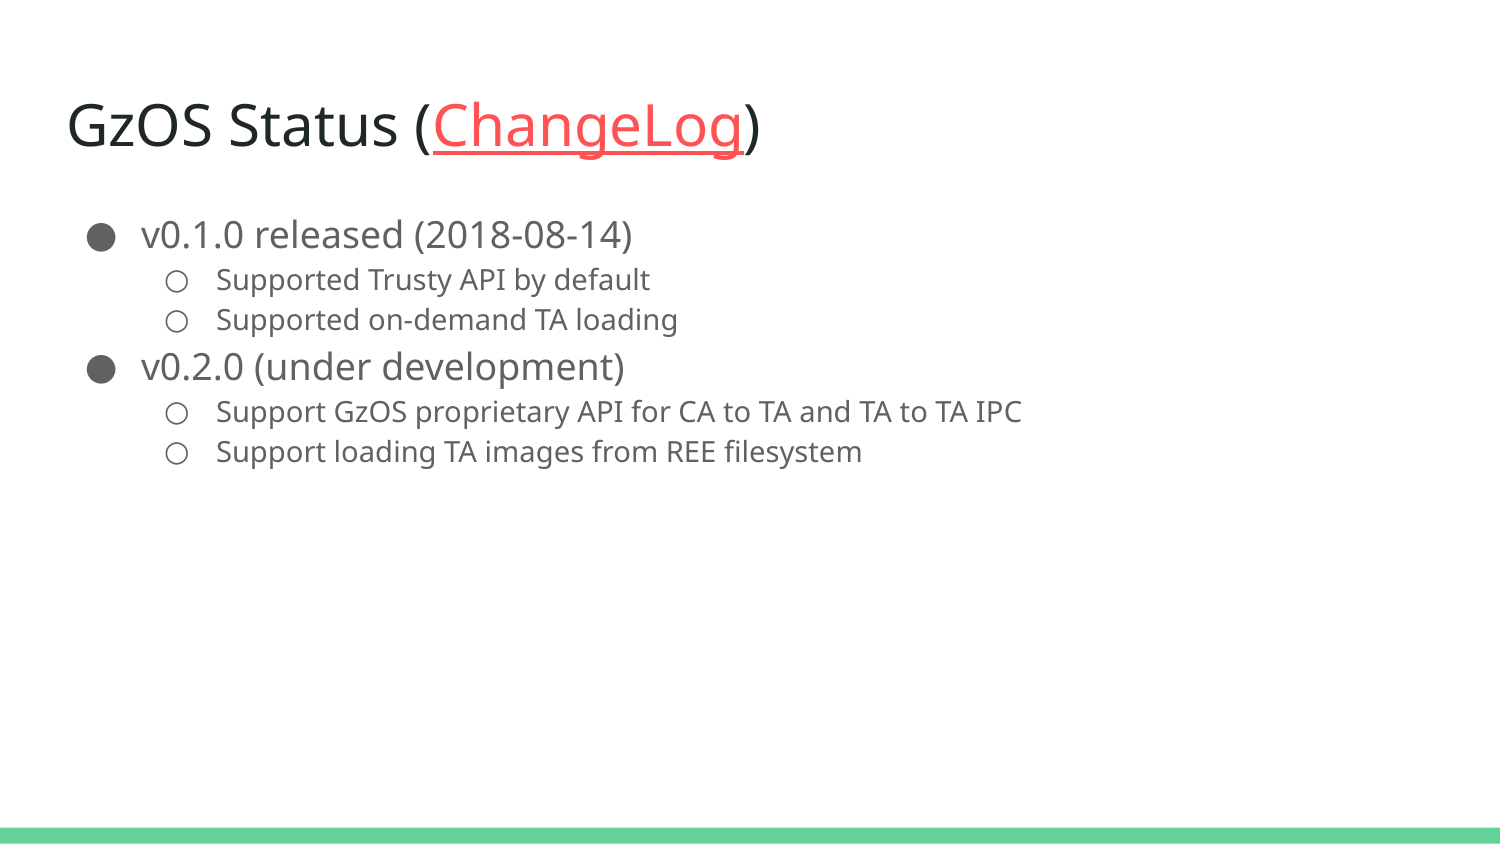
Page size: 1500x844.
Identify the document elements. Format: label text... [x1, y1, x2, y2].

title GzOS Status (ChangeLog) [51, 72, 1449, 167]
list v0.1.0 released (2018-08-14) Supported Trusty API by default Supported on-demand TA loading v0.2.0 (under development) Support GzOS proprietary API for CA to TA and TA to TA IPC Support loading TA images from REE filesystem [51, 189, 1449, 750]
